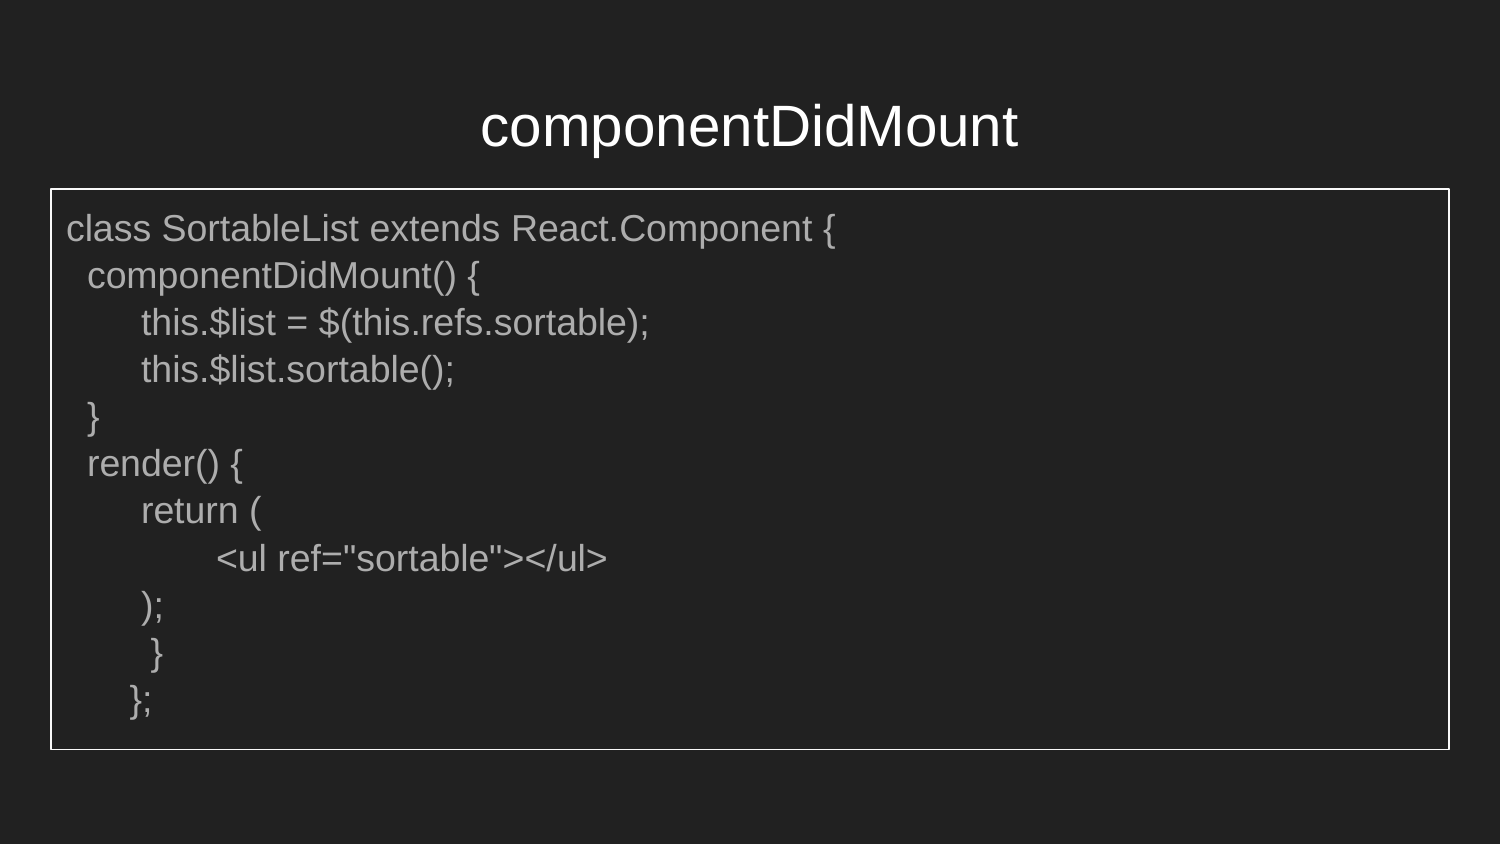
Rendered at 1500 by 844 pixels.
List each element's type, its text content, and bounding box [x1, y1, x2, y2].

title componentDidMount [51, 72, 1449, 167]
list class SortableList extends React.Component { componentDidMount() { this.$list = $(this.refs.sortable); this.$list.sortable(); } render() { return ( <ul ref="sortable"></ul> ); } }; [51, 189, 1449, 750]
